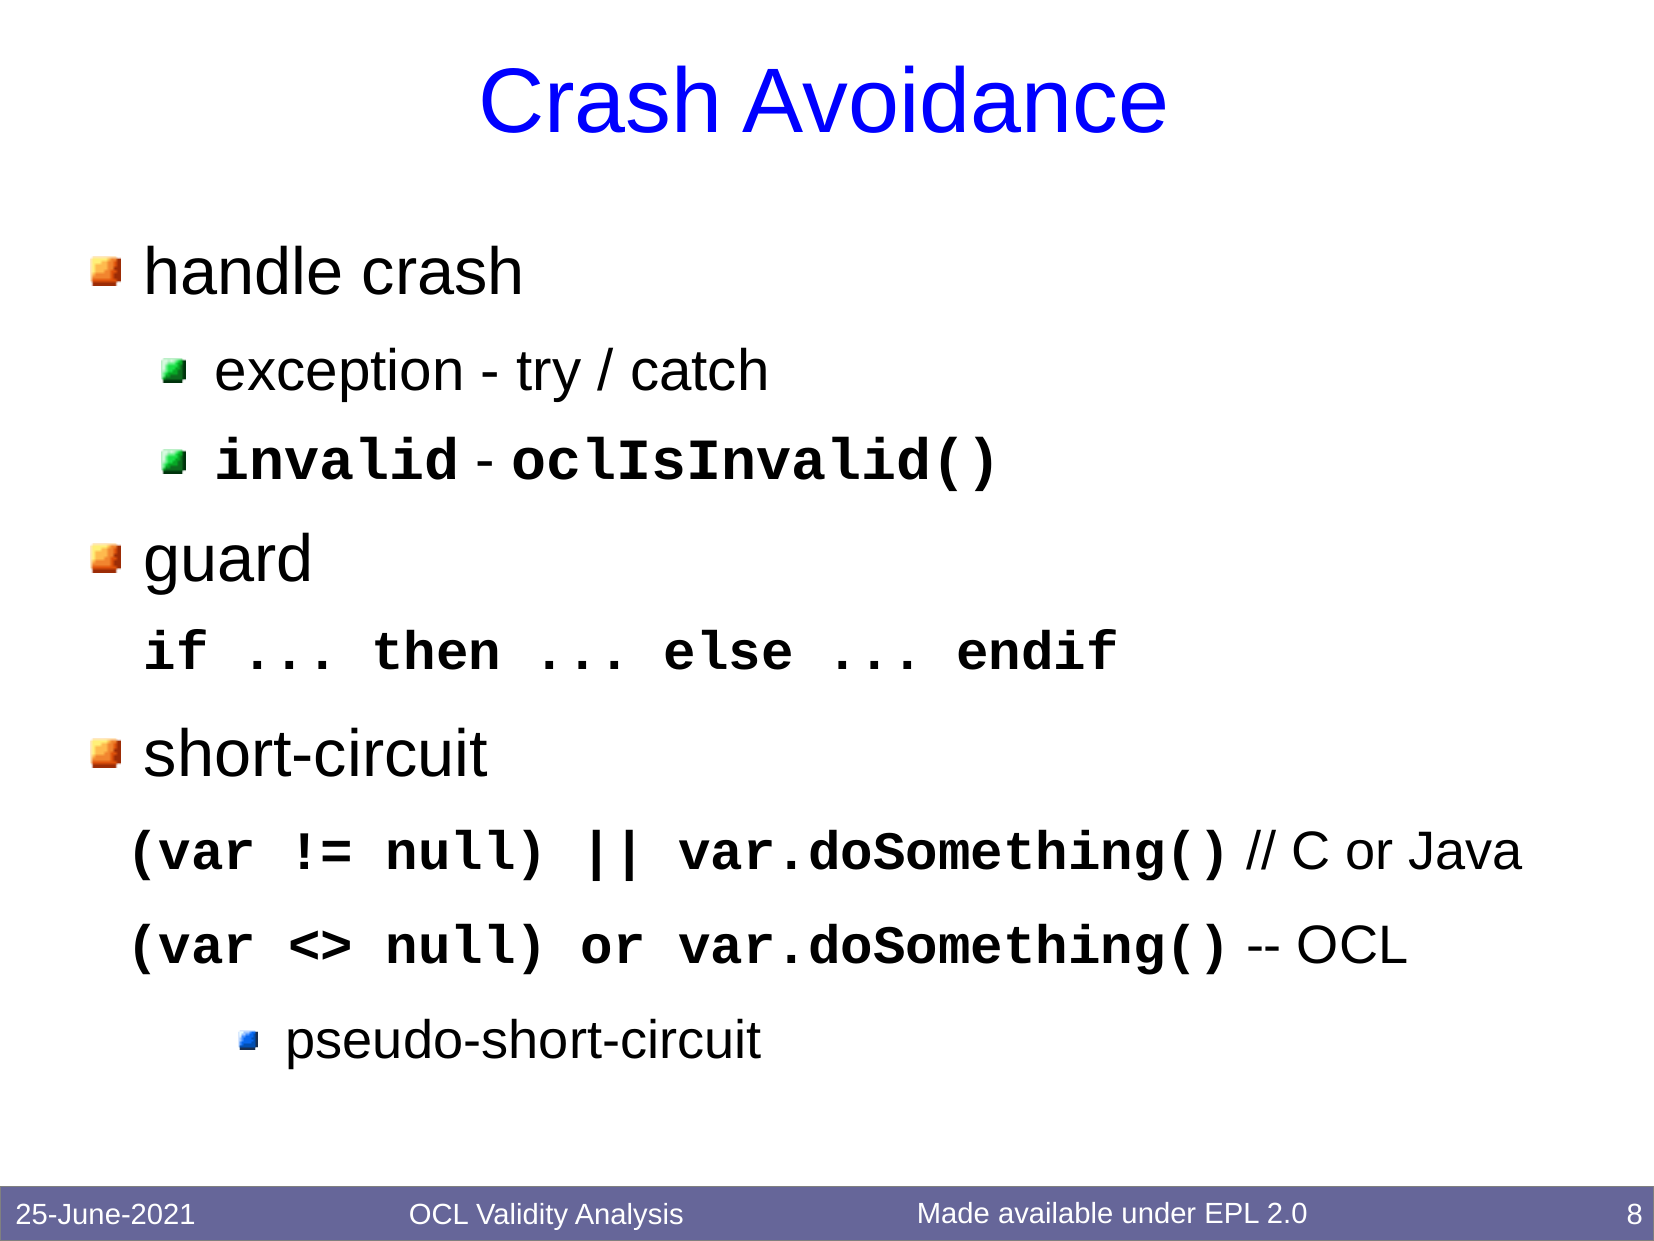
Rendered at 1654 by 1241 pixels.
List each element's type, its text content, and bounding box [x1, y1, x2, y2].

title Crash Avoidance [31, 24, 1617, 178]
list handle crash exception - try / catch invalid - oclIsInvalid() guard if ... then ... else ... endif short-circuit (var != null) || var.doSomething() // C or Java (var <> null) or var.doSomething() -- OCL pseudo-short-circuit [72, 233, 1625, 1198]
